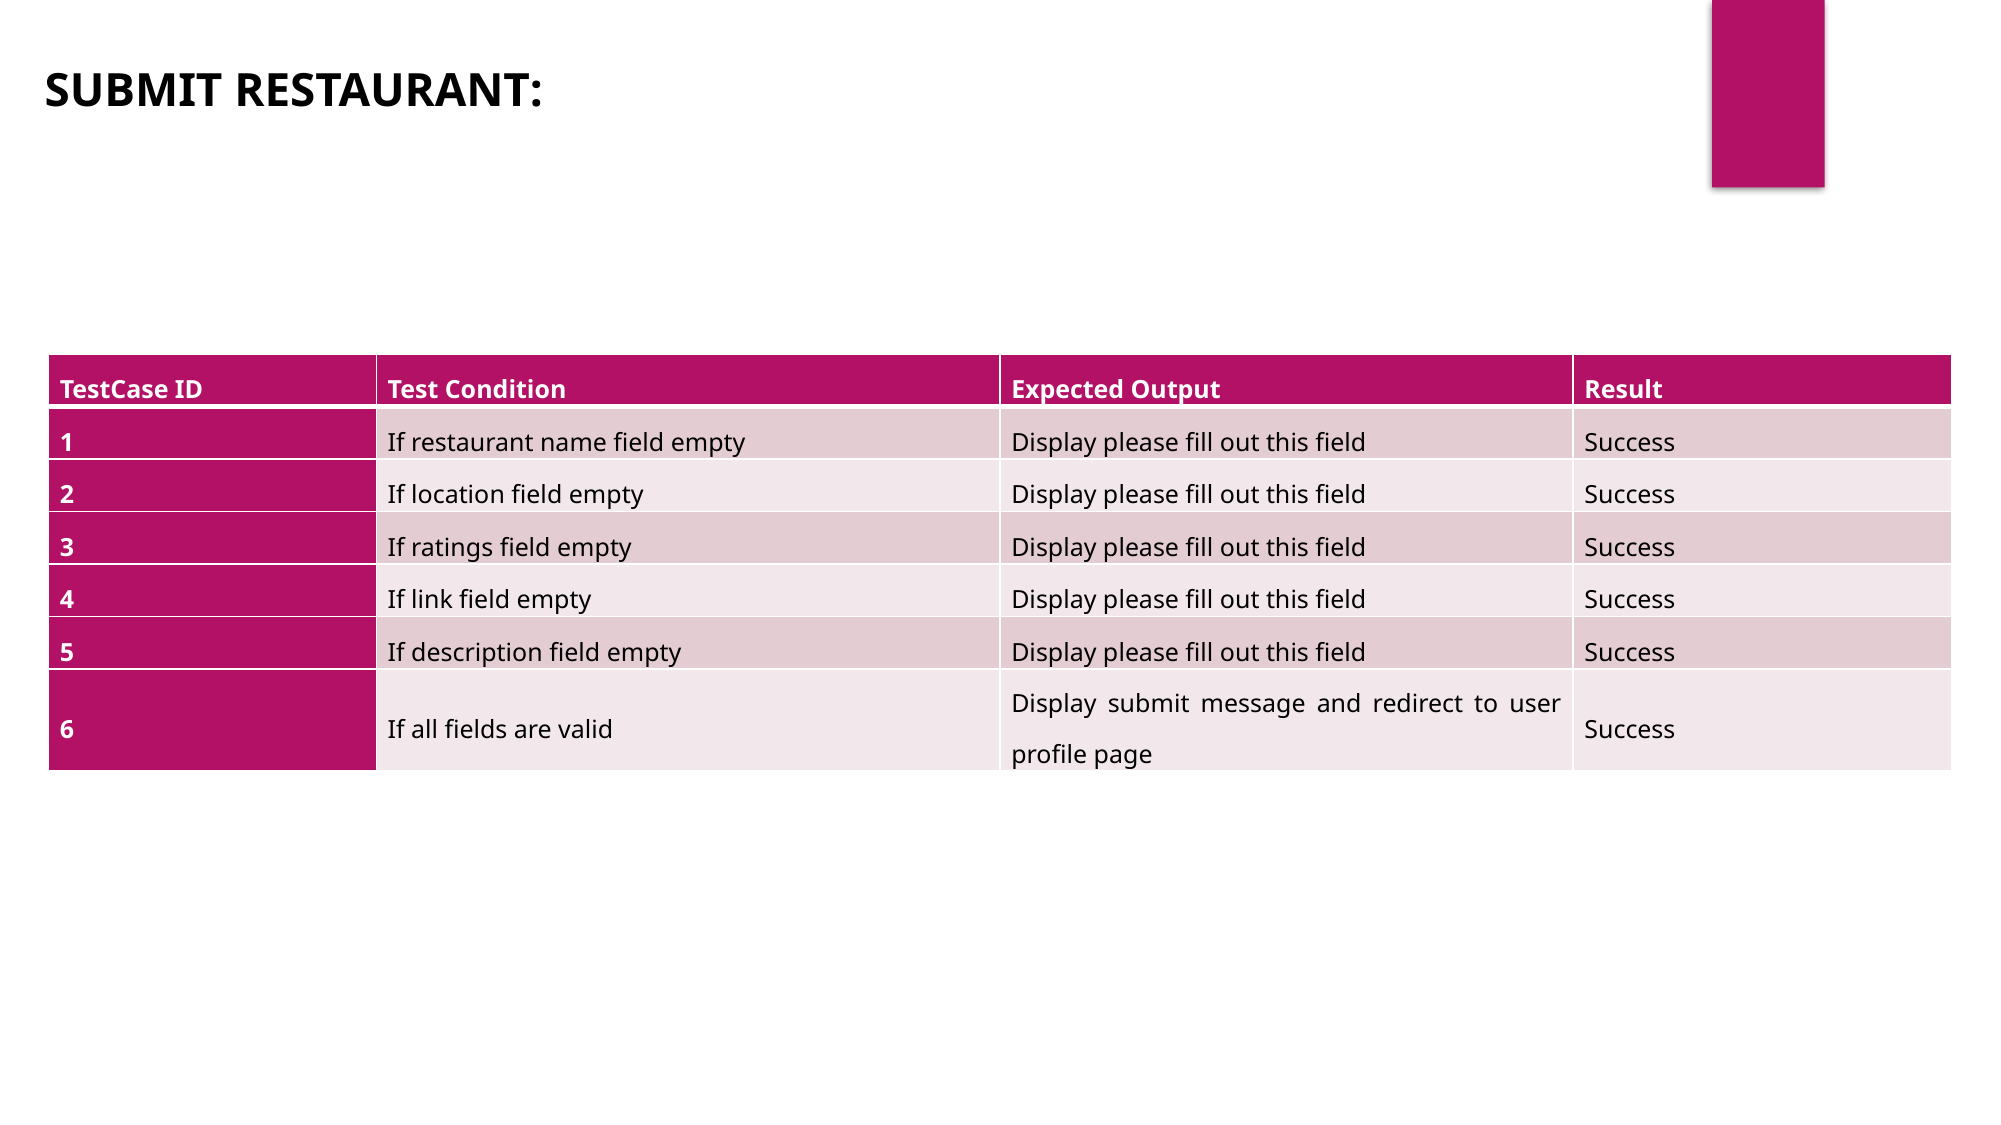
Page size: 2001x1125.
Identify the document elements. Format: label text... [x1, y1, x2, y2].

table_cell If link field empty [377, 565, 999, 616]
table_cell 2 [49, 460, 376, 511]
table_header TestCase ID [49, 355, 376, 404]
table_cell 5 [49, 617, 376, 668]
table_cell 3 [49, 512, 376, 563]
table_cell If location field empty [377, 460, 999, 511]
table_cell If all fields are valid [377, 670, 999, 770]
table_cell 4 [49, 565, 376, 616]
table_cell Display submit message and redirect to user profile page [1001, 670, 1572, 770]
table_header Expected Output [1001, 355, 1572, 404]
table_cell Success [1574, 565, 1951, 616]
table_header Result [1574, 355, 1951, 404]
title SUBMIT RESTAURANT: [29, 29, 1467, 146]
table_cell If ratings field empty [377, 512, 999, 563]
table_cell Success [1574, 409, 1951, 458]
table_cell Display please fill out this field [1001, 617, 1572, 668]
table_cell If restaurant name field empty [377, 409, 999, 458]
table_cell Success [1574, 670, 1951, 770]
table_cell Display please fill out this field [1001, 460, 1572, 511]
table_cell Display please fill out this field [1001, 565, 1572, 616]
table_cell 6 [49, 670, 376, 770]
table_cell Display please fill out this field [1001, 512, 1572, 563]
table_cell If description field empty [377, 617, 999, 668]
table_cell Success [1574, 460, 1951, 511]
table_cell Success [1574, 512, 1951, 563]
table_header Test Condition [377, 355, 999, 404]
table_cell Display please fill out this field [1001, 409, 1572, 458]
table_cell 1 [49, 409, 376, 458]
table_cell Success [1574, 617, 1951, 668]
